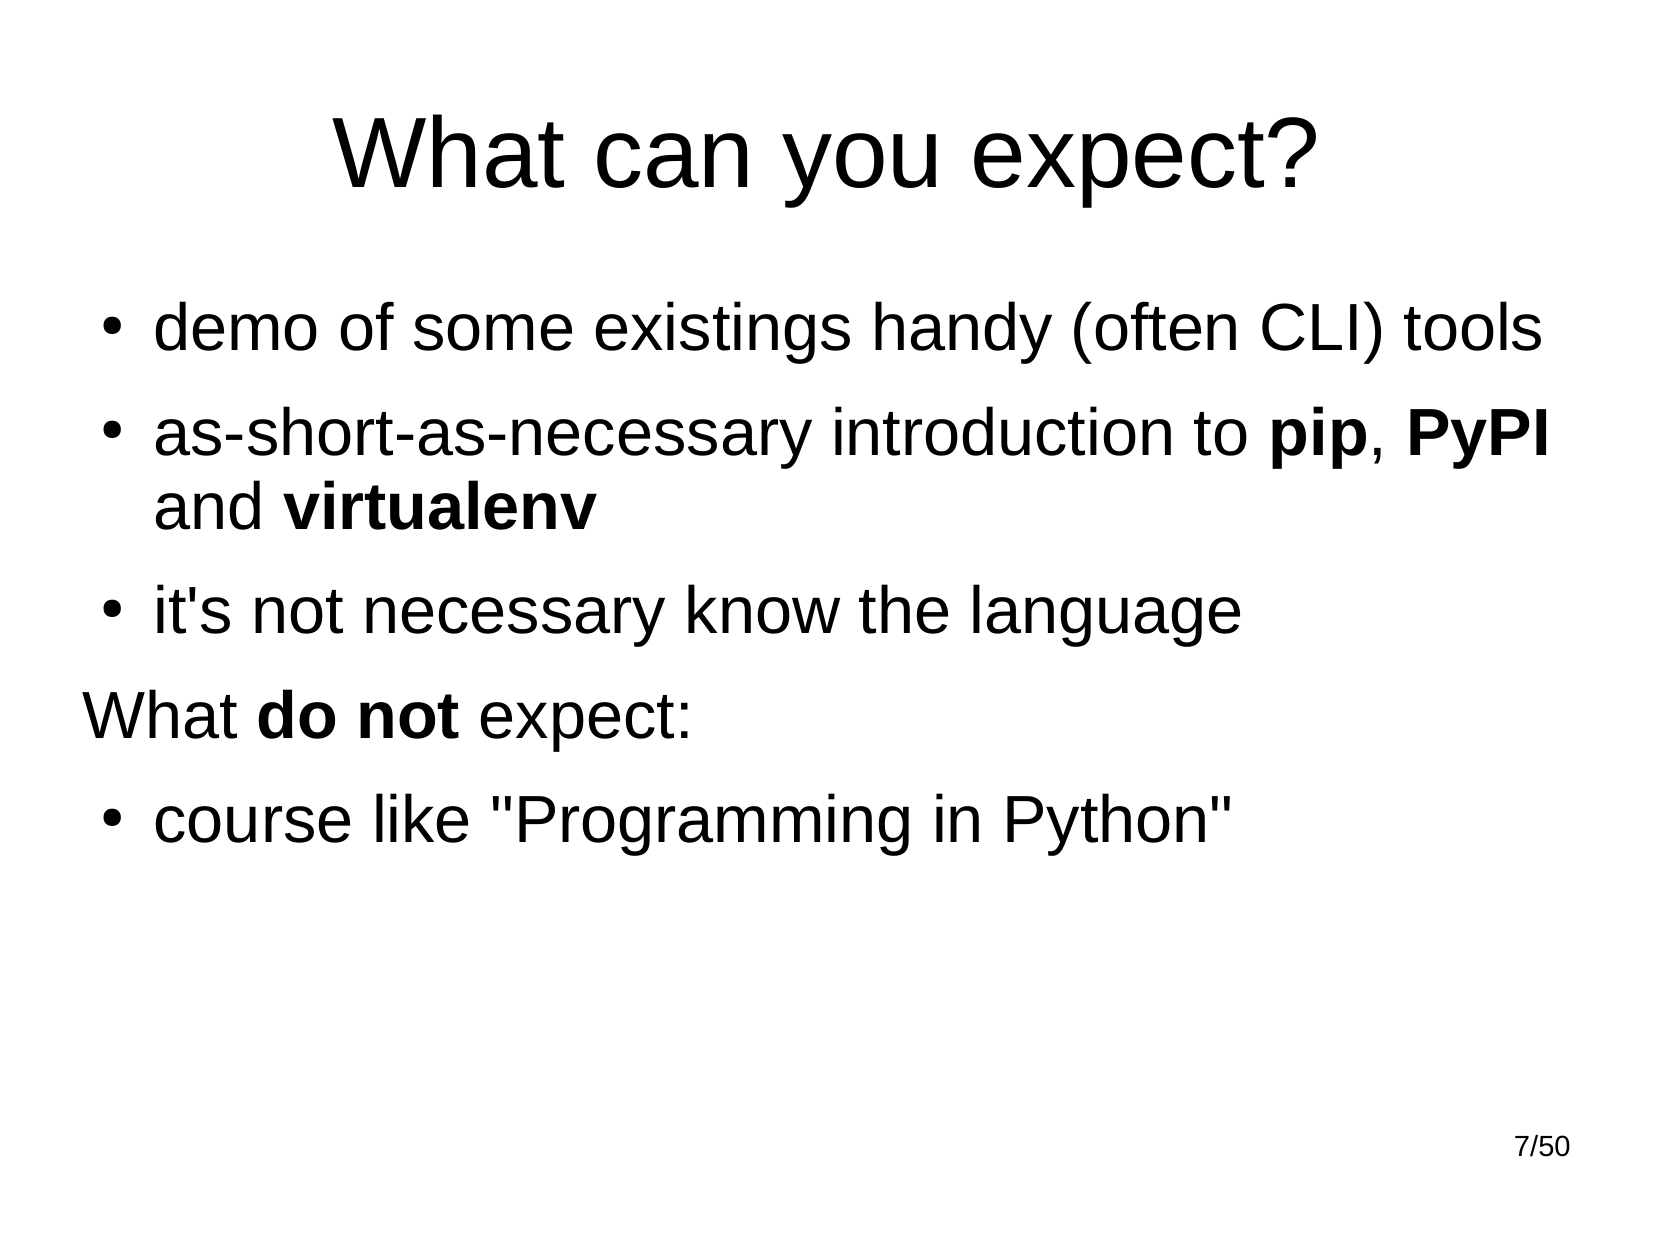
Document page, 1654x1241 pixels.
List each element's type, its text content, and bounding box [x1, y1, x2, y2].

title What can you expect? [82, 97, 1571, 209]
list demo of some existings handy (often CLI) tools as-short-as-necessary introduction to pip, PyPI and virtualenv it's not necessary know the language What do not expect: course like "Programming in Python" [82, 290, 1571, 1010]
